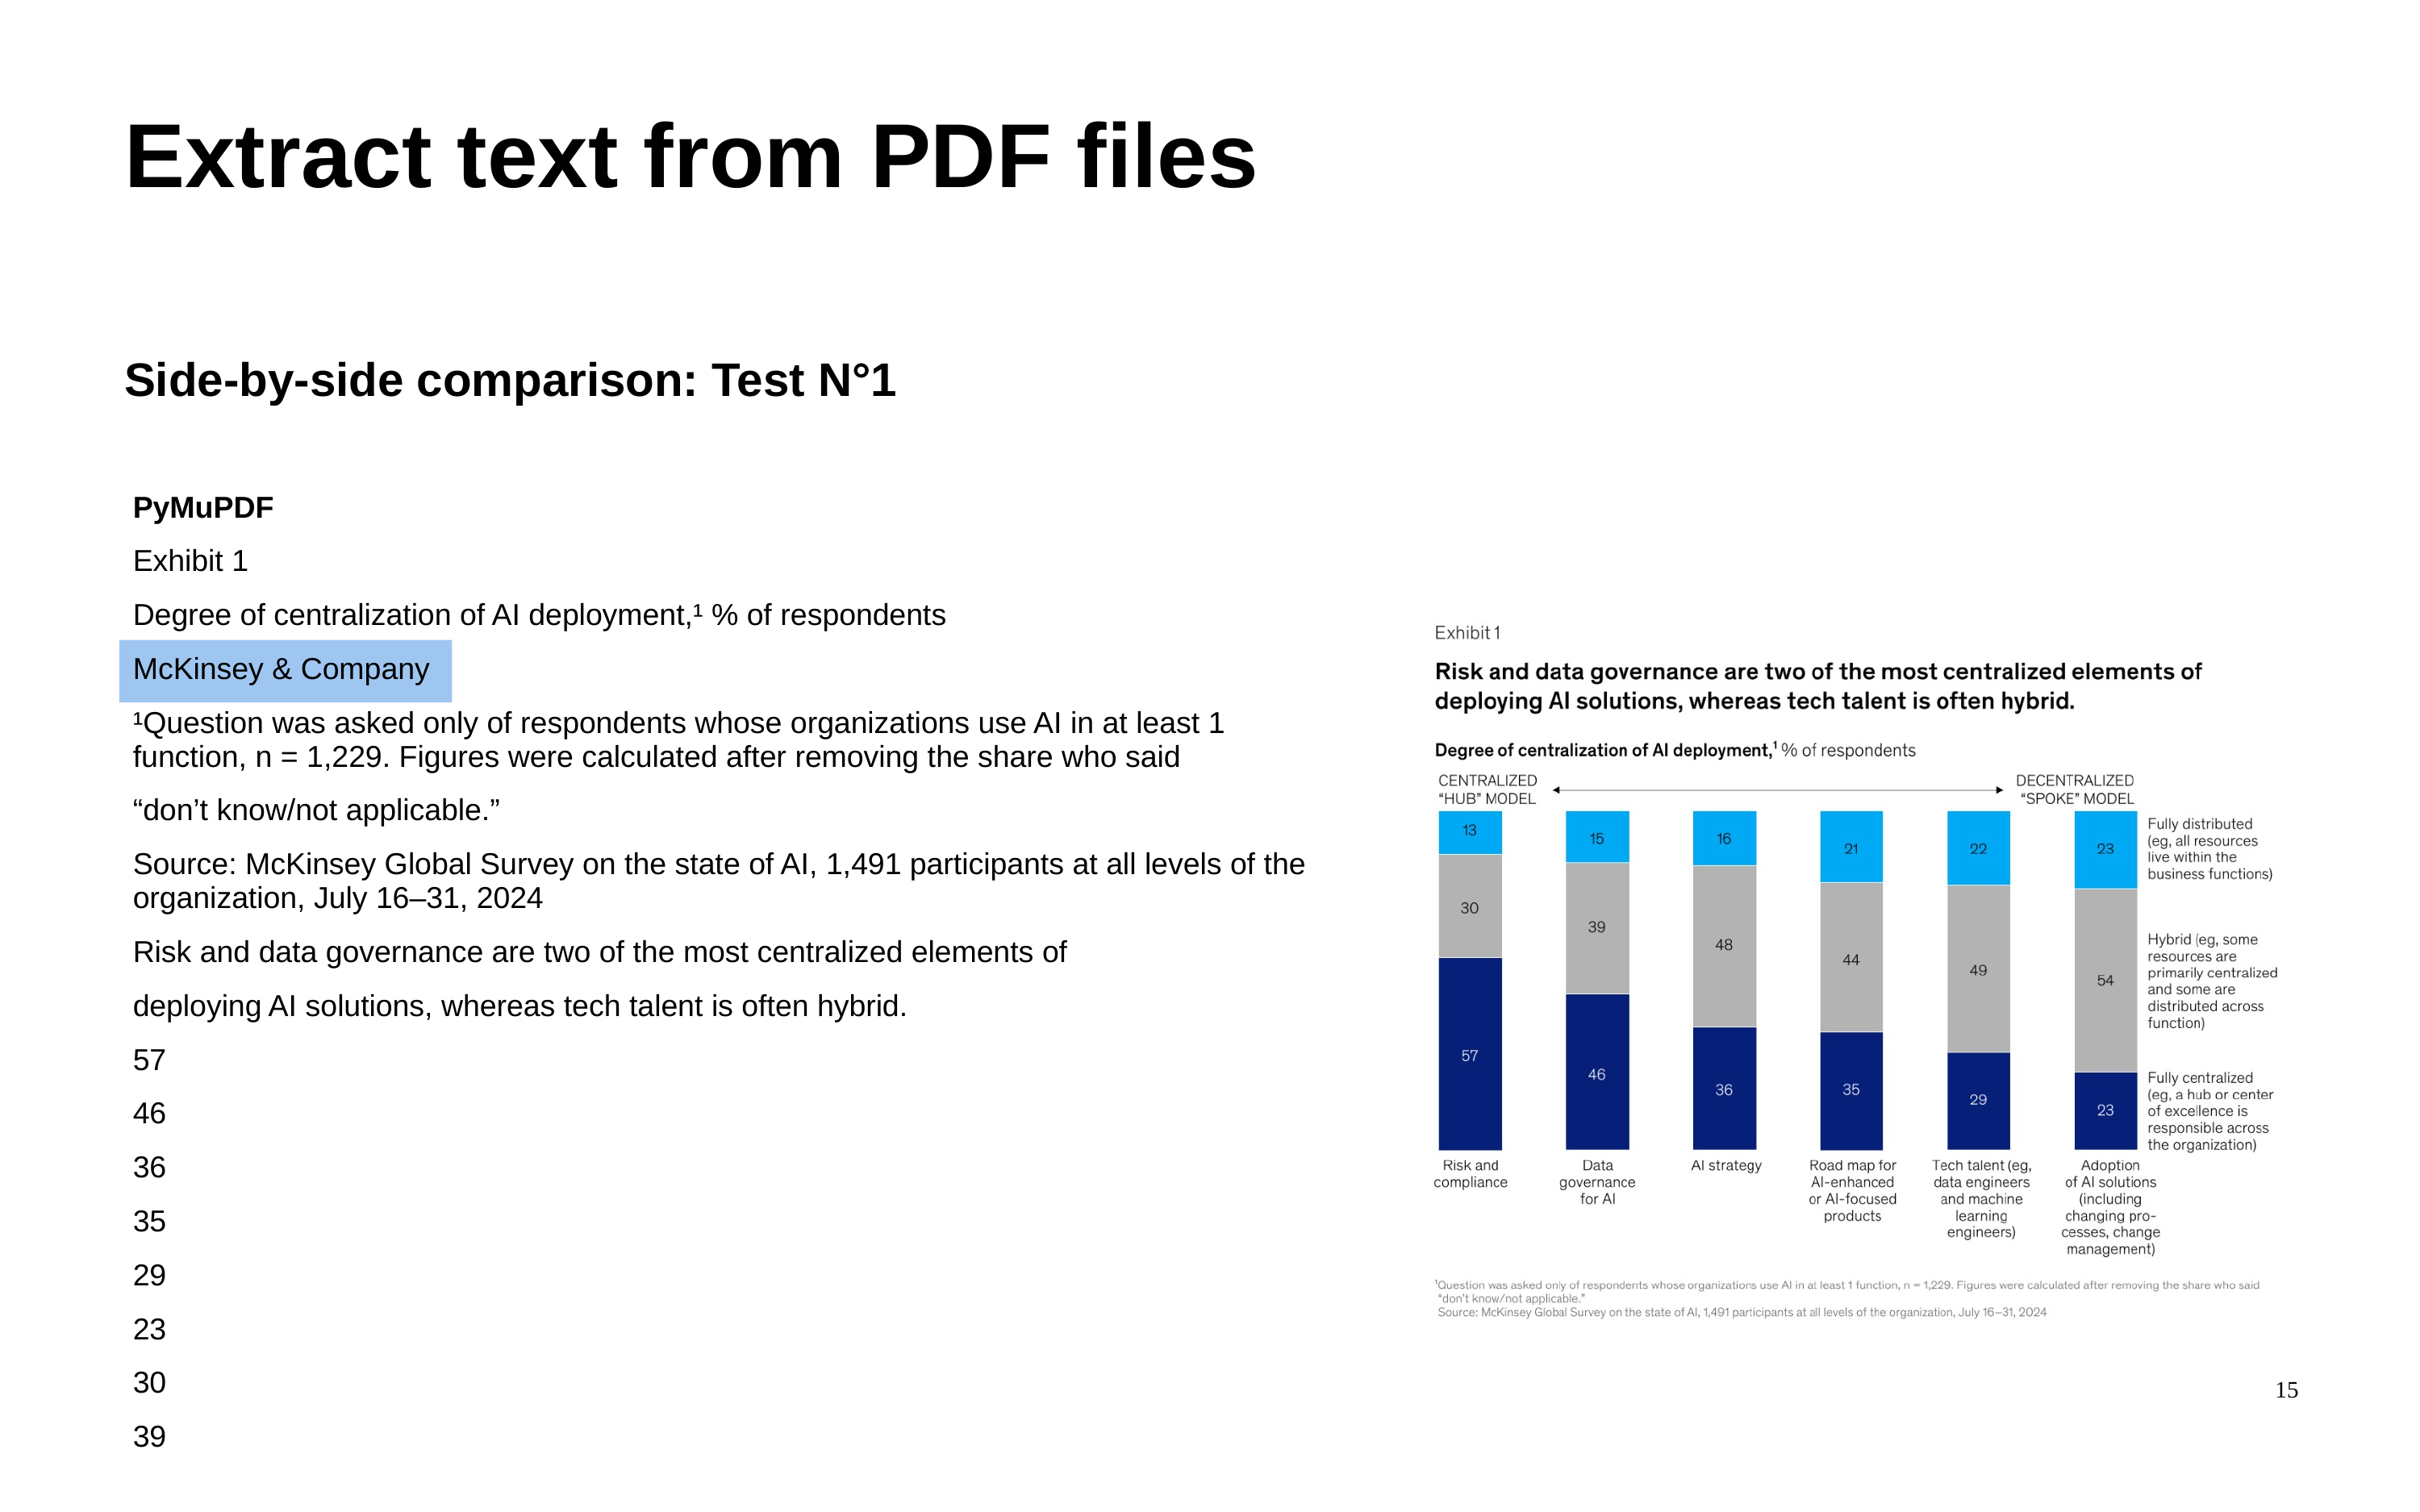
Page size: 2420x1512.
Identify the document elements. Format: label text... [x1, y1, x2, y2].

text_box Extract text from PDF files [112, 61, 2173, 251]
text_box Side-by-side comparison: Test N°1 [112, 322, 2118, 413]
text_box PyMuPDF Exhibit 1 Degree of centralization of AI deployment,¹ % of respondents McKinsey & Company ¹Question was asked only of respondents whose organizations use AI in at least 1 function, n = 1,229. Figures were calculated after removing the share who said “don’t know/not applicable.” Source: McKinsey Global Survey on the state of AI, 1,491 participants at all levels of the organization, July 16–31, 2024 Risk and data governance are two of the most centralized elements of deploying AI solutions, whereas tech talent is often hybrid. 57 46 36 35 29 23 30 39 [121, 484, 1332, 1460]
picture [1400, 605, 2300, 1331]
